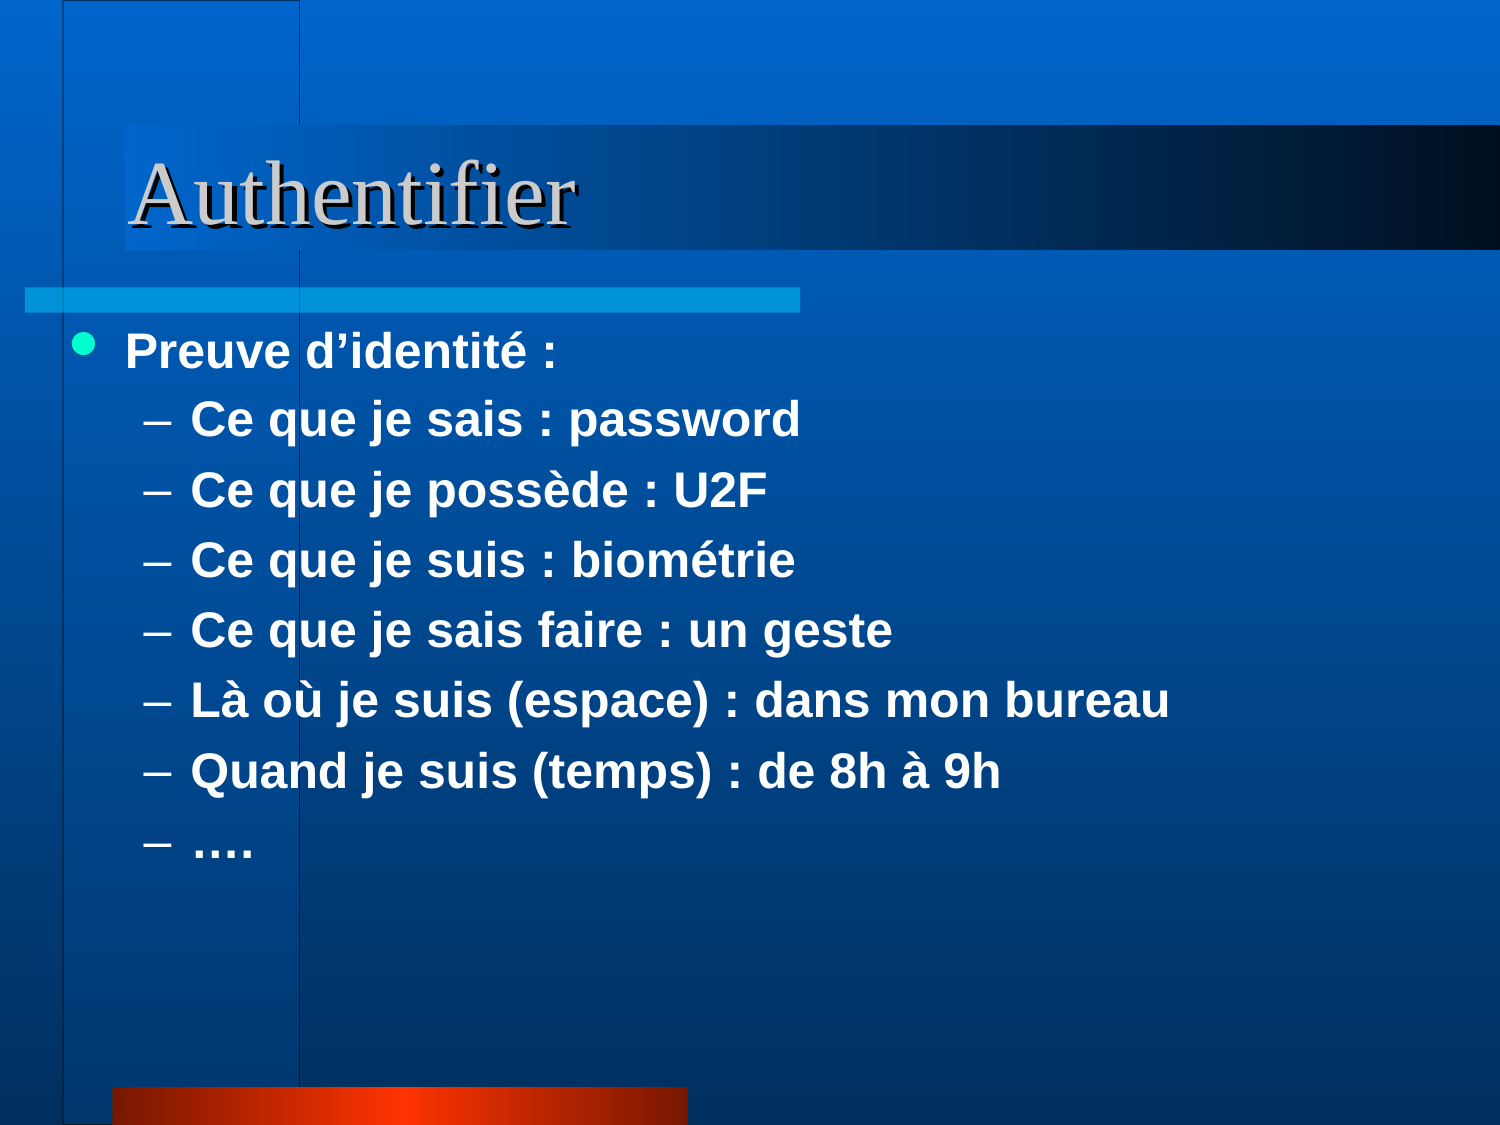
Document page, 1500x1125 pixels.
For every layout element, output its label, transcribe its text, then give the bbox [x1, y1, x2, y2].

title Authentifier [112, 99, 1388, 288]
list Preuve d’identité : Ce que je sais : password Ce que je possède : U2F Ce que je suis : biométrie Ce que je sais faire : un geste Là où je suis (espace) : dans mon bureau Quand je suis (temps) : de 8h à 9h …. [53, 324, 1418, 1029]
